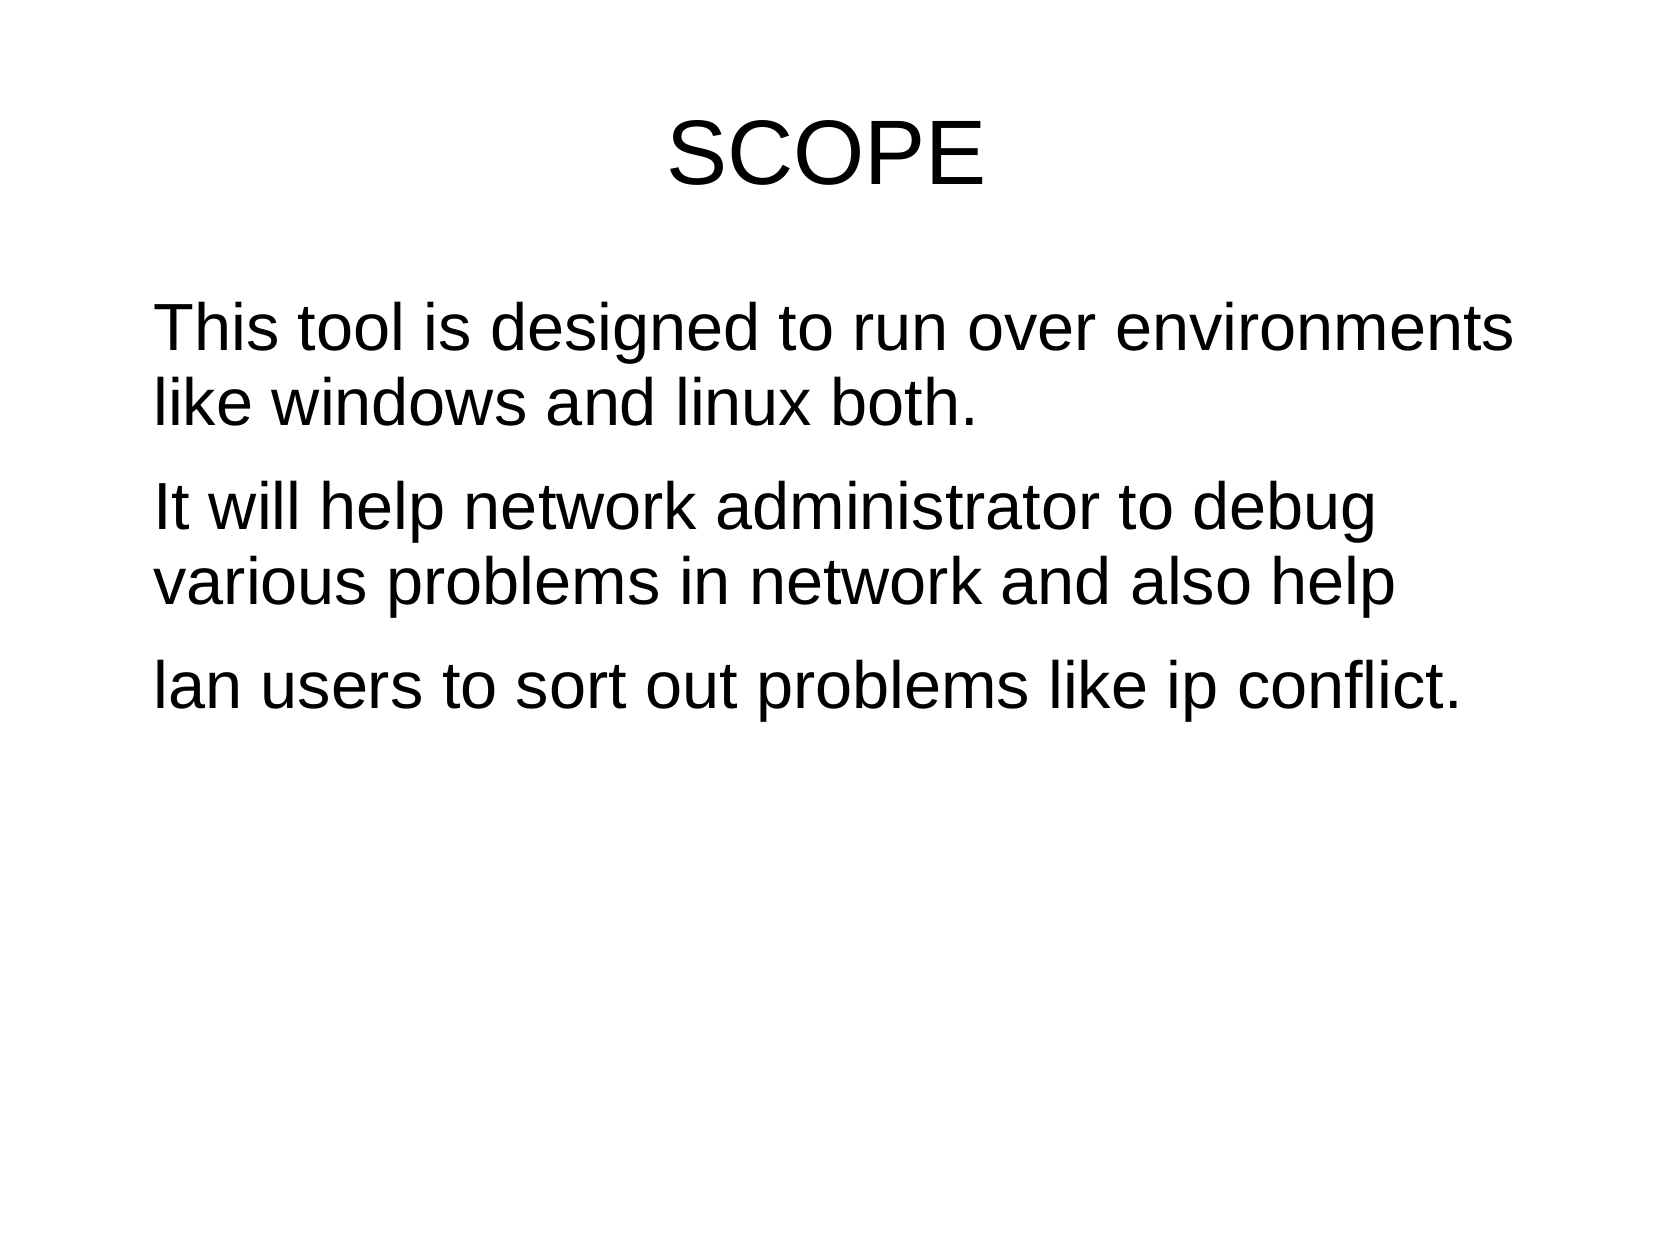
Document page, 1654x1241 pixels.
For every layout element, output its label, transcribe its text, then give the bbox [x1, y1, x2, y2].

title SCOPE [82, 56, 1571, 250]
list This tool is designed to run over environments like windows and linux both. It will help network administrator to debug various problems in network and also help lan users to sort out problems like ip conflict. [82, 290, 1571, 1109]
